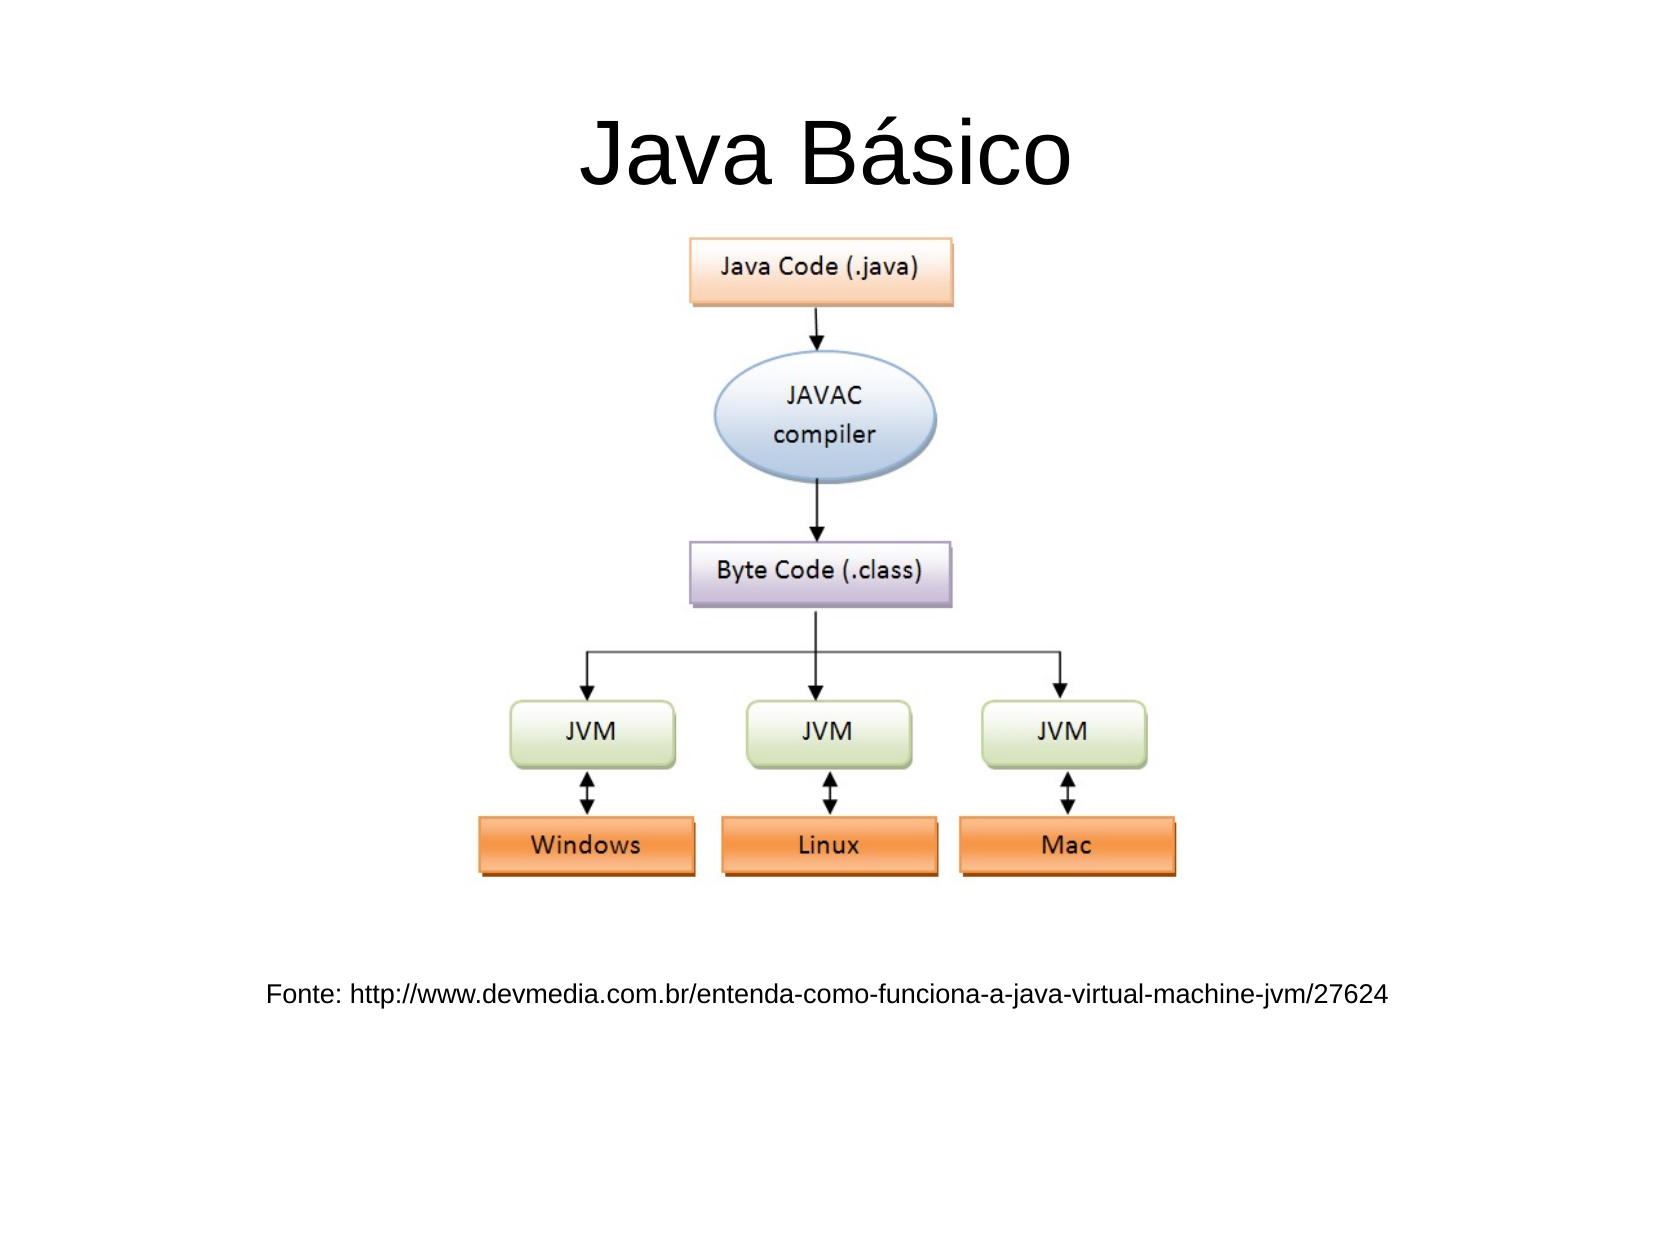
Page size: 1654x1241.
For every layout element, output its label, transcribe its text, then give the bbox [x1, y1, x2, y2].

subtitle Fonte: http://www.devmedia.com.br/entenda-como-funciona-a-java-virtual-machine-jvm/27624 [82, 290, 1571, 1010]
picture [423, 231, 1250, 886]
title Java Básico [82, 49, 1571, 257]
